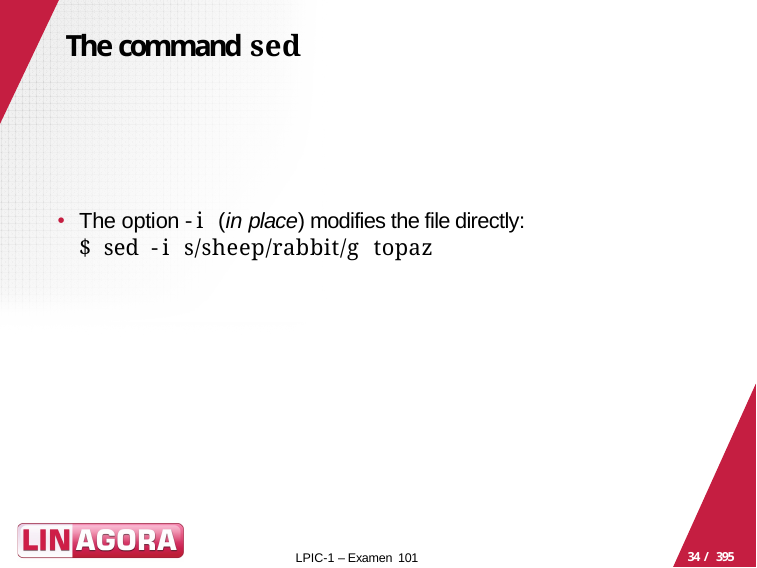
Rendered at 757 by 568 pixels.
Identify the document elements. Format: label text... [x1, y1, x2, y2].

text_box The command sed [63, 26, 697, 122]
text_box The option -i (in place) modifies the file directly: $ sed -i s/sheep/rabbit/g topaz [55, 207, 589, 271]
text_box [17, 520, 184, 562]
picture [0, 0, 352, 352]
text_box LPIC-1 – Examen 101 [293, 549, 420, 568]
text_box <numéro> / 395 [683, 549, 747, 568]
